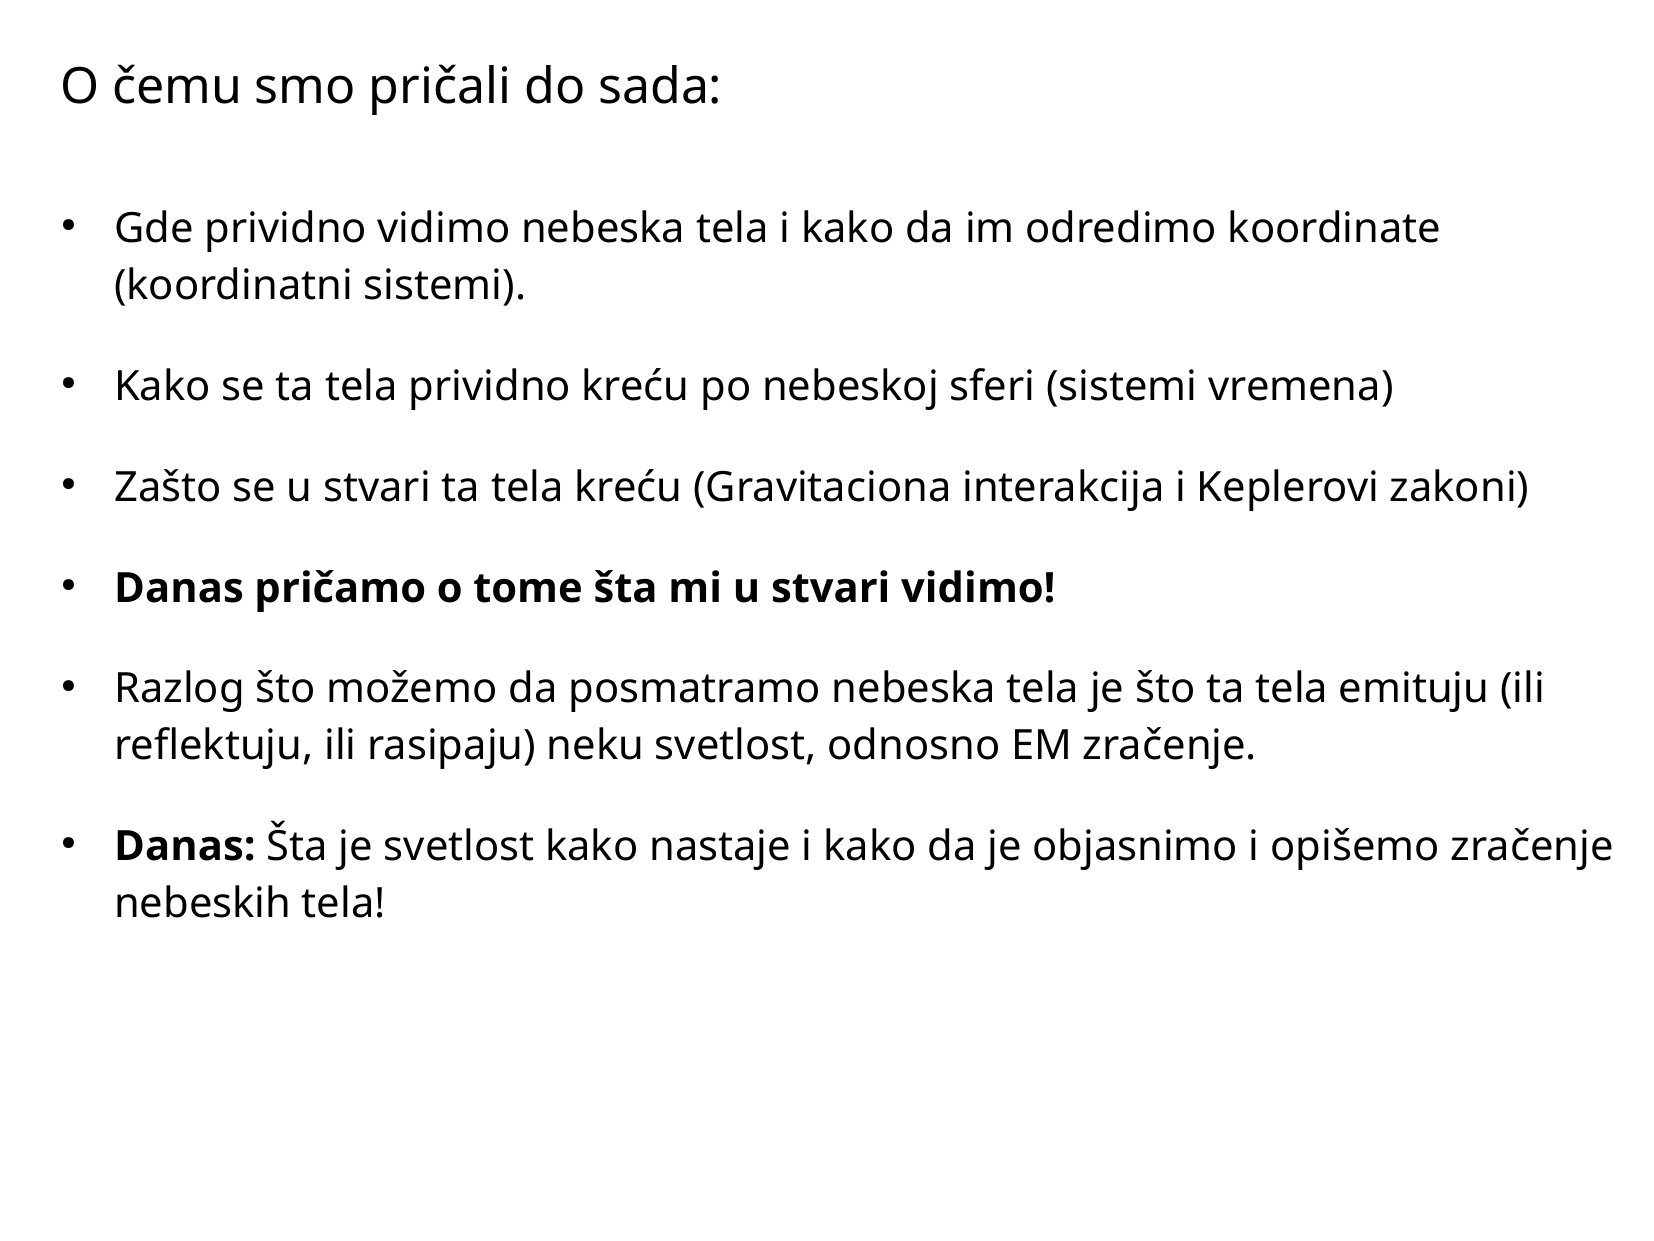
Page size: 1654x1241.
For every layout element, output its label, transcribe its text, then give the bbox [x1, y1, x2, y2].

list Gde prividno vidimo nebeska tela i kako da im odredimo koordinate (koordinatni sistemi). Kako se ta tela prividno kreću po nebeskoj sferi (sistemi vremena) Zašto se u stvari ta tela kreću (Gravitaciona interakcija i Keplerovi zakoni) Danas pričamo o tome šta mi u stvari vidimo! Razlog što možemo da posmatramo nebeska tela je što ta tela emituju (ili reflektuju, ili rasipaju) neku svetlost, odnosno EM zračenje. Danas: Šta je svetlost kako nastaje i kako da je objasnimo i opišemo zračenje nebeskih tela! [43, 197, 1633, 1171]
title O čemu smo pričali do sada: [59, 17, 1648, 150]
